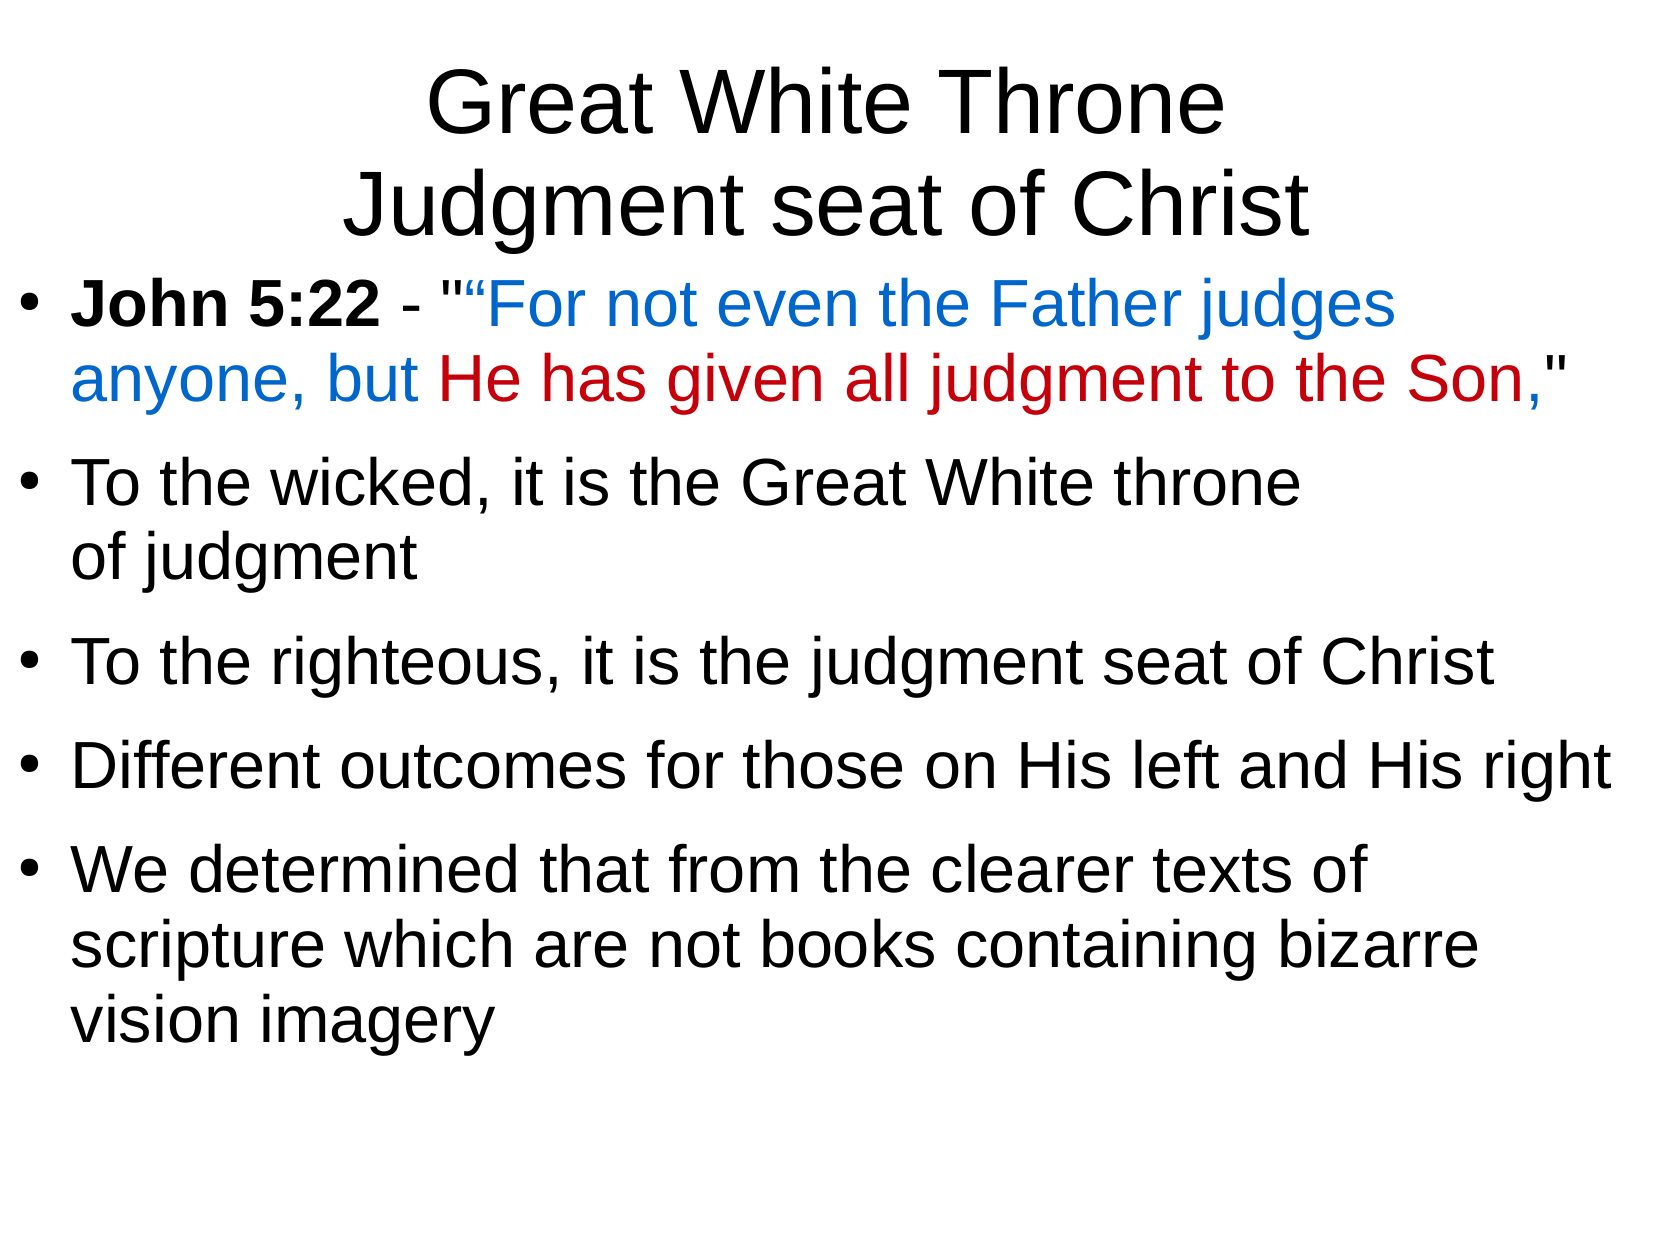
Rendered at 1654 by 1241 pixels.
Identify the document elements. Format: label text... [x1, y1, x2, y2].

title Great White Throne Judgment seat of Christ [82, 49, 1571, 257]
list John 5:22 - "“For not even the Father judges anyone, but He has given all judgment to the Son," To the wicked, it is the Great White throne of judgment To the righteous, it is the judgment seat of Christ Different outcomes for those on His left and His right We determined that from the clearer texts of scripture which are not books containing bizarre vision imagery [0, 265, 1625, 1241]
